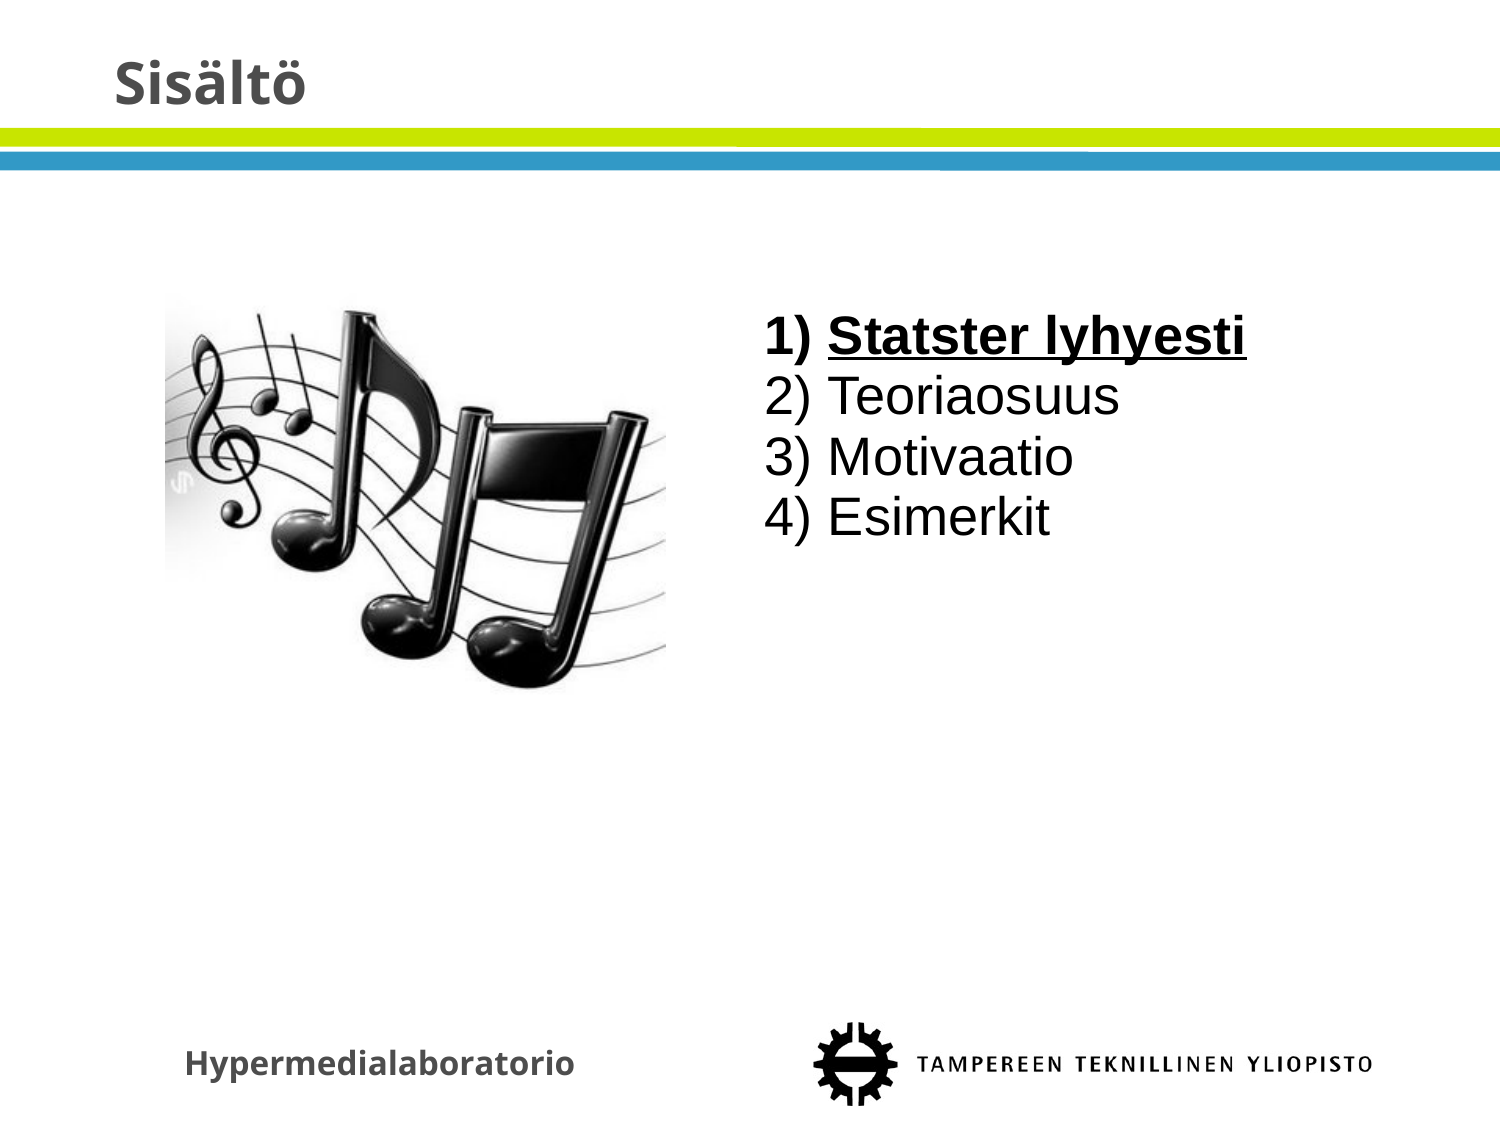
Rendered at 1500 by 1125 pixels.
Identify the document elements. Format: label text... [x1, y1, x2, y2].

picture [165, 231, 666, 732]
table_header [100, 255, 750, 893]
title Sisältö [100, 3, 1100, 159]
table_header Statster lyhyesti Teoriaosuus Motivaatio Esimerkit [750, 255, 1399, 893]
picture [813, 1022, 1377, 1106]
